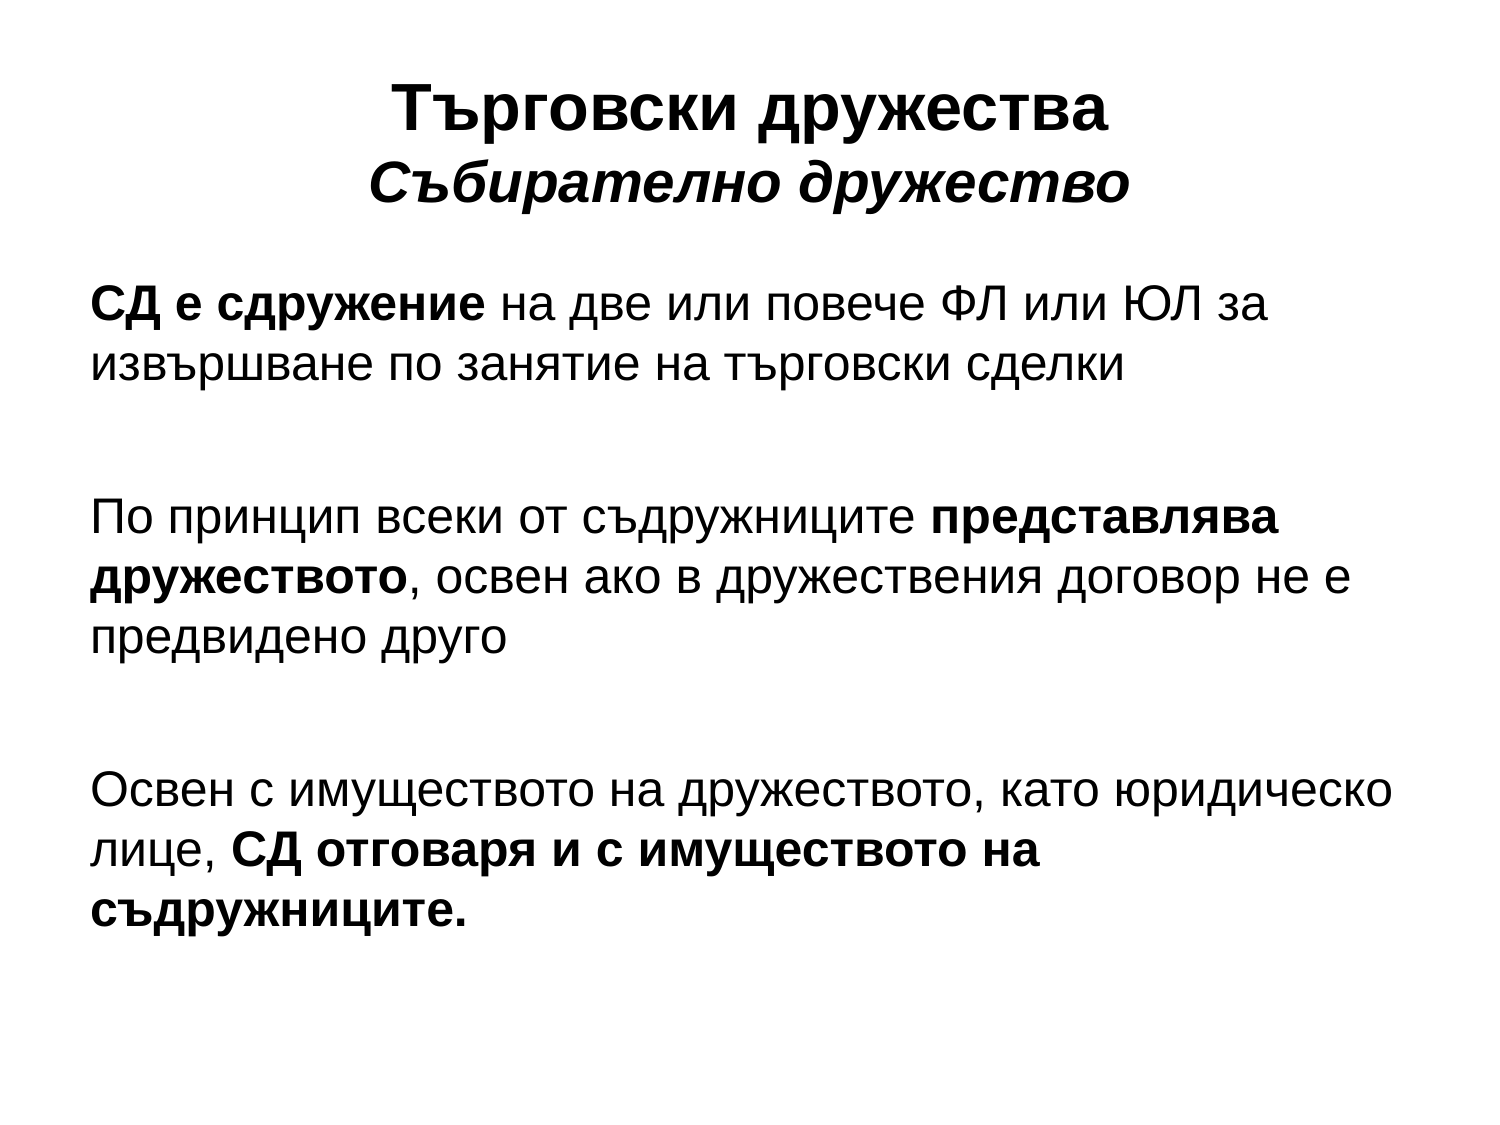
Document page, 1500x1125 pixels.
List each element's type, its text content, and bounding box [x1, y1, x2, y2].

list СД е сдружение на две или повече ФЛ или ЮЛ за извършване по занятие на търговски сделки По принцип всеки от съдружниците представлява дружеството, освен ако в дружествения договор не е предвидено друго Освен с имуществото на дружеството, като юридическо лице, СД отговаря и с имуществото на съдружниците. [75, 262, 1426, 1005]
title Търговски дружества Събирателно дружество [75, 45, 1426, 233]
